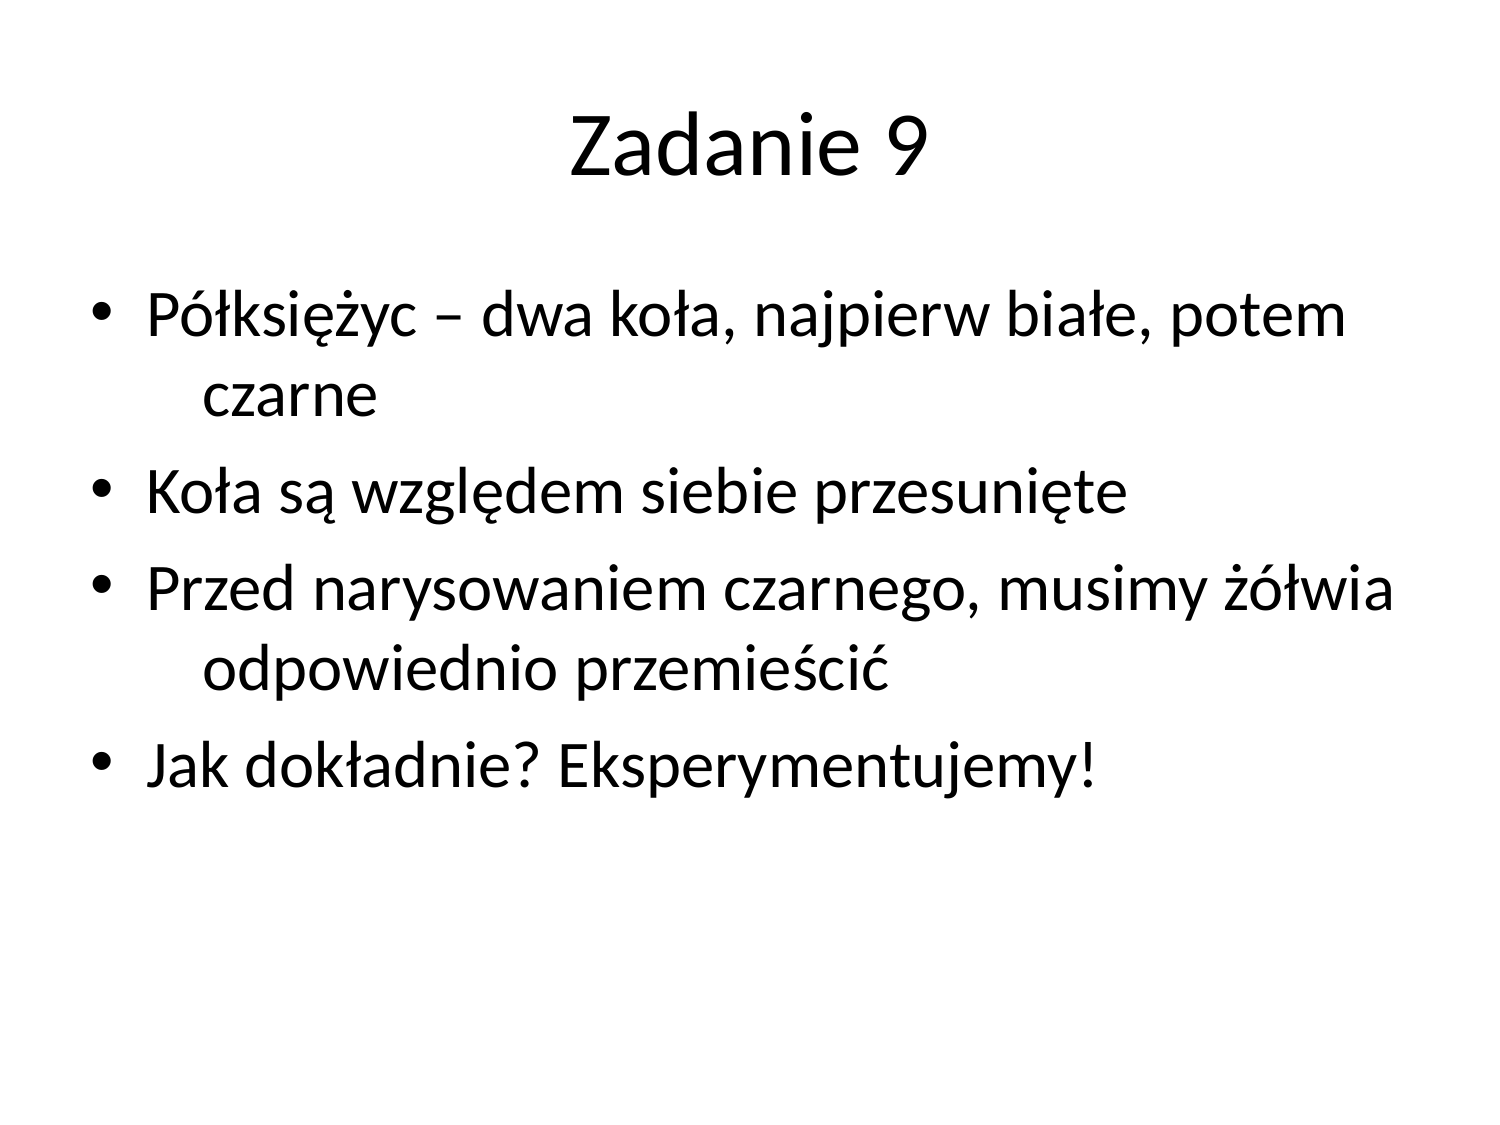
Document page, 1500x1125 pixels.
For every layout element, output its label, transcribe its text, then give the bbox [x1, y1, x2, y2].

title Zadanie 9 [75, 45, 1426, 233]
list Półksiężyc – dwa koła, najpierw białe, potem czarne Koła są względem siebie przesunięte Przed narysowaniem czarnego, musimy żółwia odpowiednio przemieścić Jak dokładnie? Eksperymentujemy! [75, 262, 1426, 1005]
